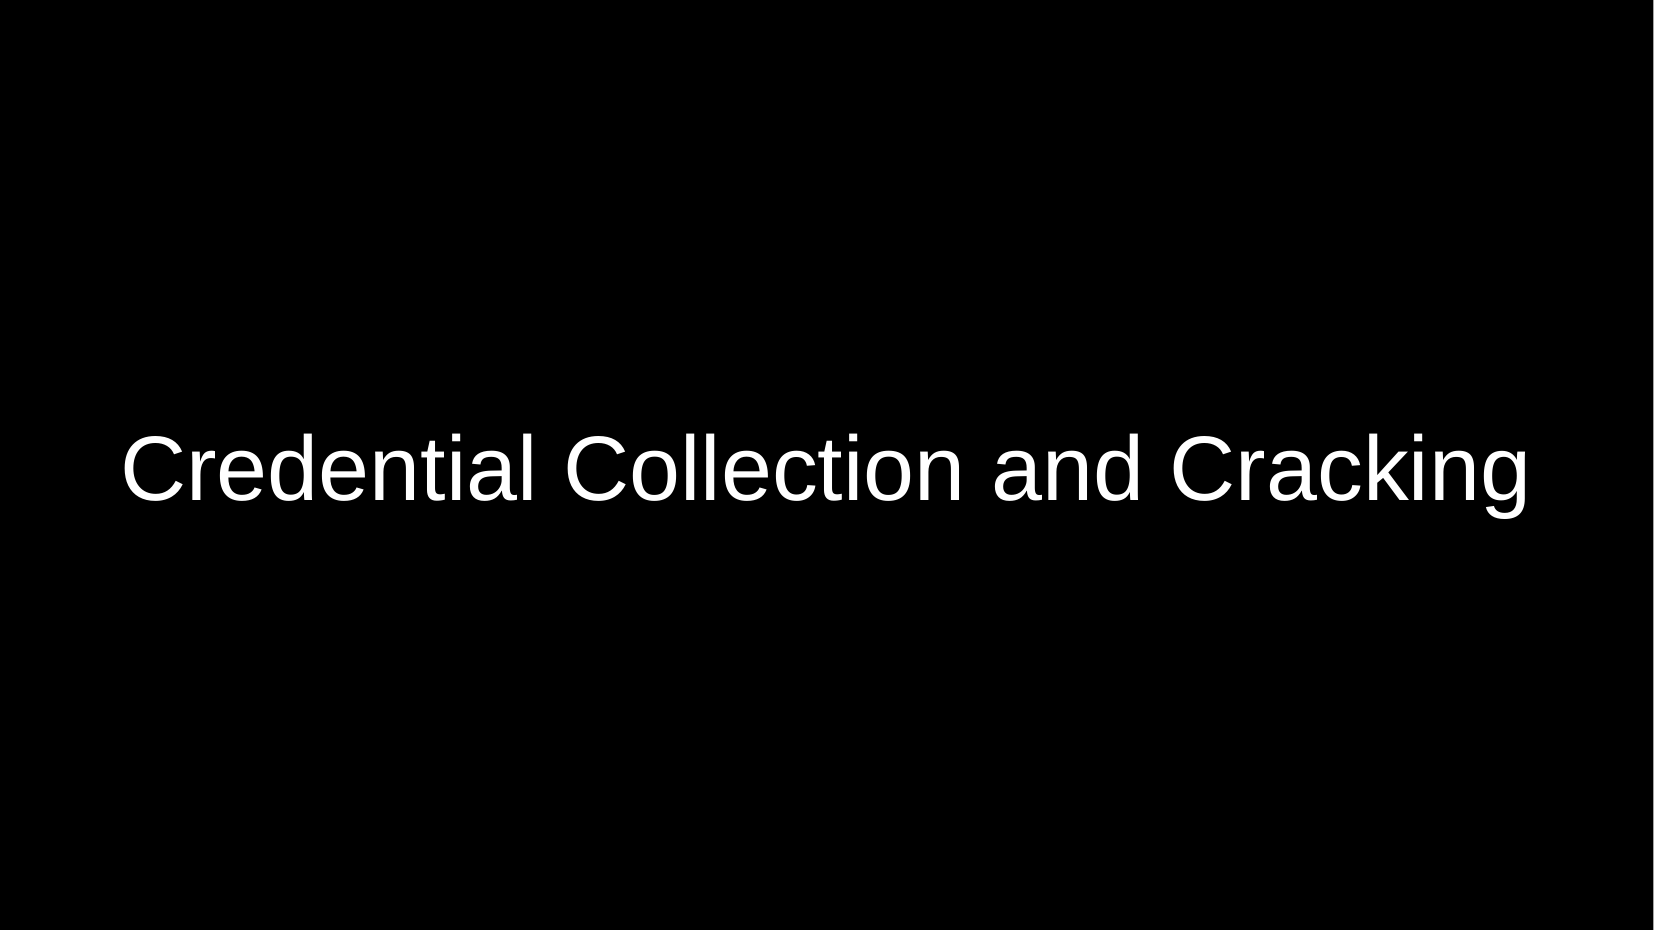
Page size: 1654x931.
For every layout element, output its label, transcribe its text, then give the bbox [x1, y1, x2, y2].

title Credential Collection and Cracking [82, 391, 1571, 547]
